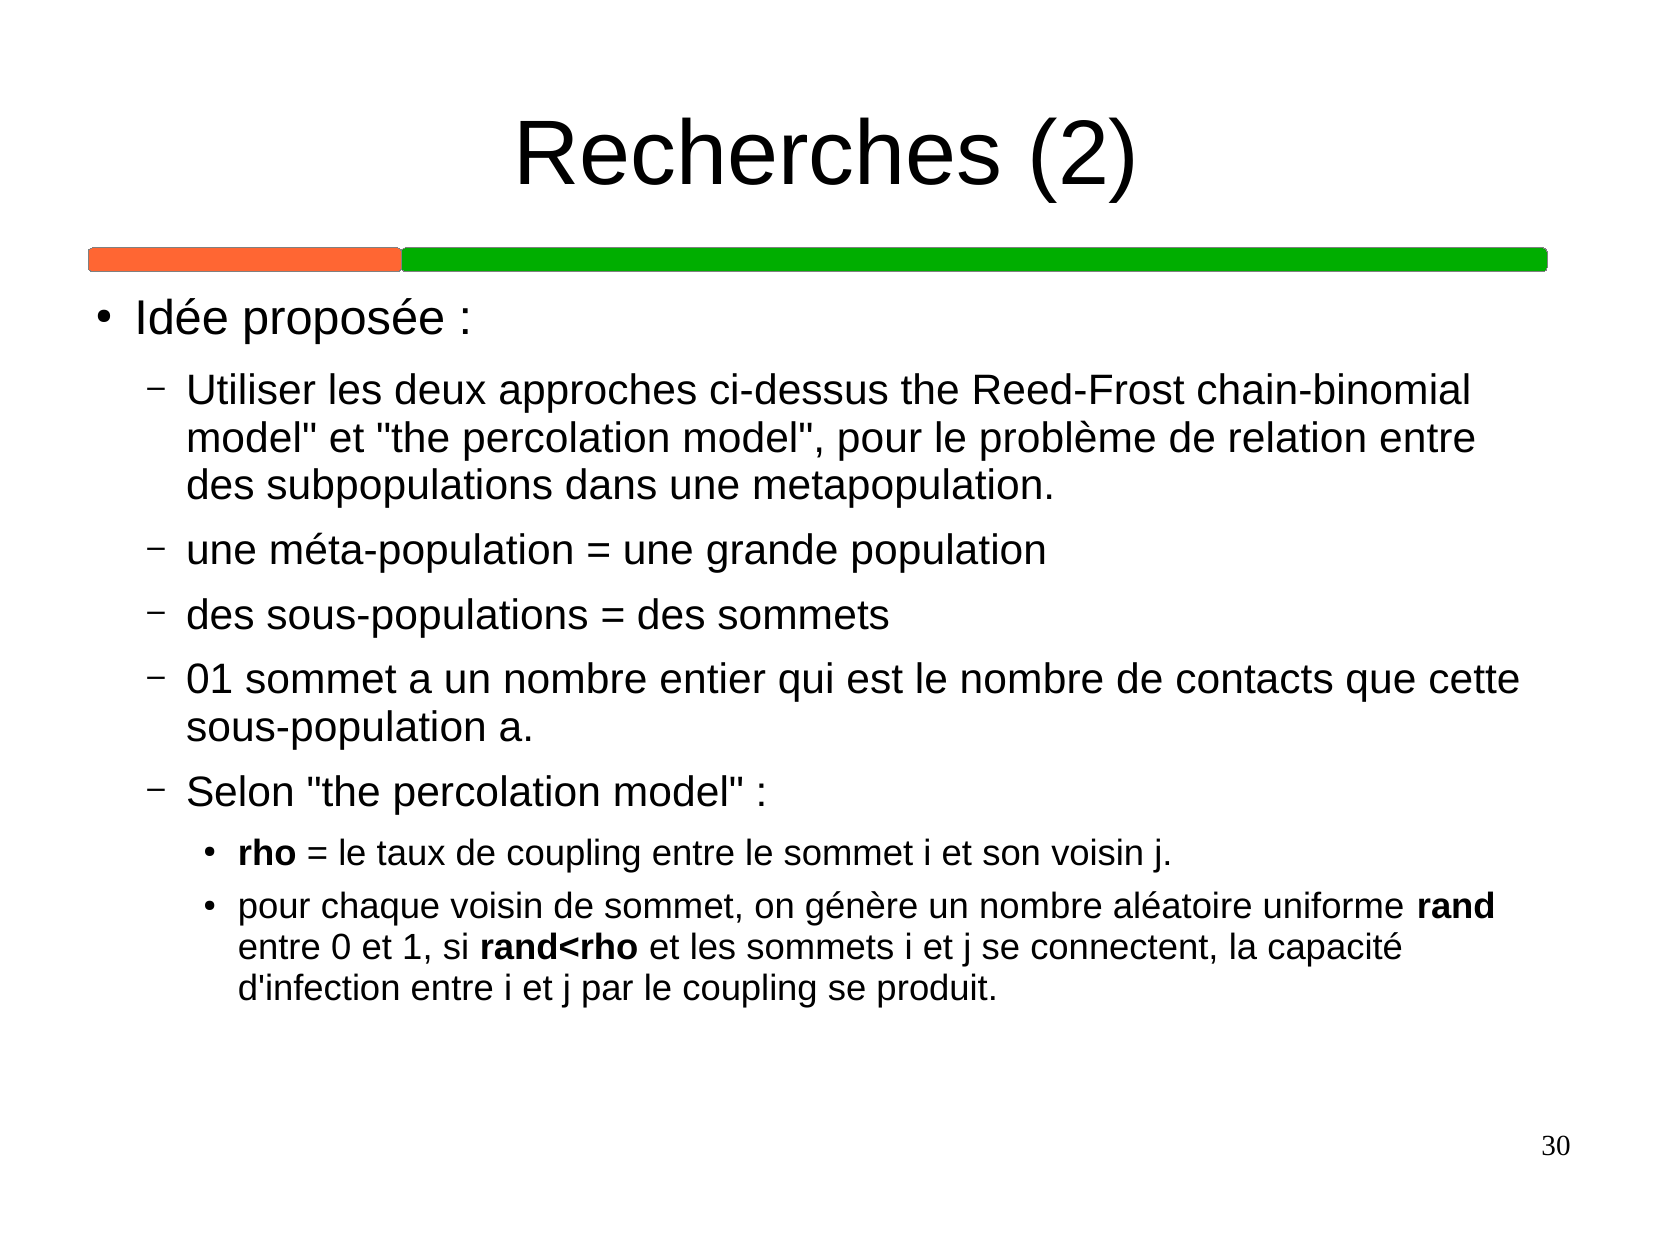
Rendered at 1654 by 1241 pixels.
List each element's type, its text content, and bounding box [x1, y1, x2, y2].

text_box [88, 247, 1548, 272]
list Idée proposée : Utiliser les deux approches ci-dessus the Reed-Frost chain-binomial model" et "the percolation model", pour le problème de relation entre des subpopulations dans une metapopulation. une méta-population = une grande population des sous-populations = des sommets 01 sommet a un nombre entier qui est le nombre de contacts que cette sous-population a. Selon "the percolation model" : rho = le taux de coupling entre le sommet i et son voisin j. pour chaque voisin de sommet, on génère un nombre aléatoire uniforme rand entre 0 et 1, si rand<rho et les sommets i et j se connectent, la capacité d'infection entre i et j par le coupling se produit. [82, 290, 1538, 1010]
title Recherches (2) [82, 49, 1571, 257]
